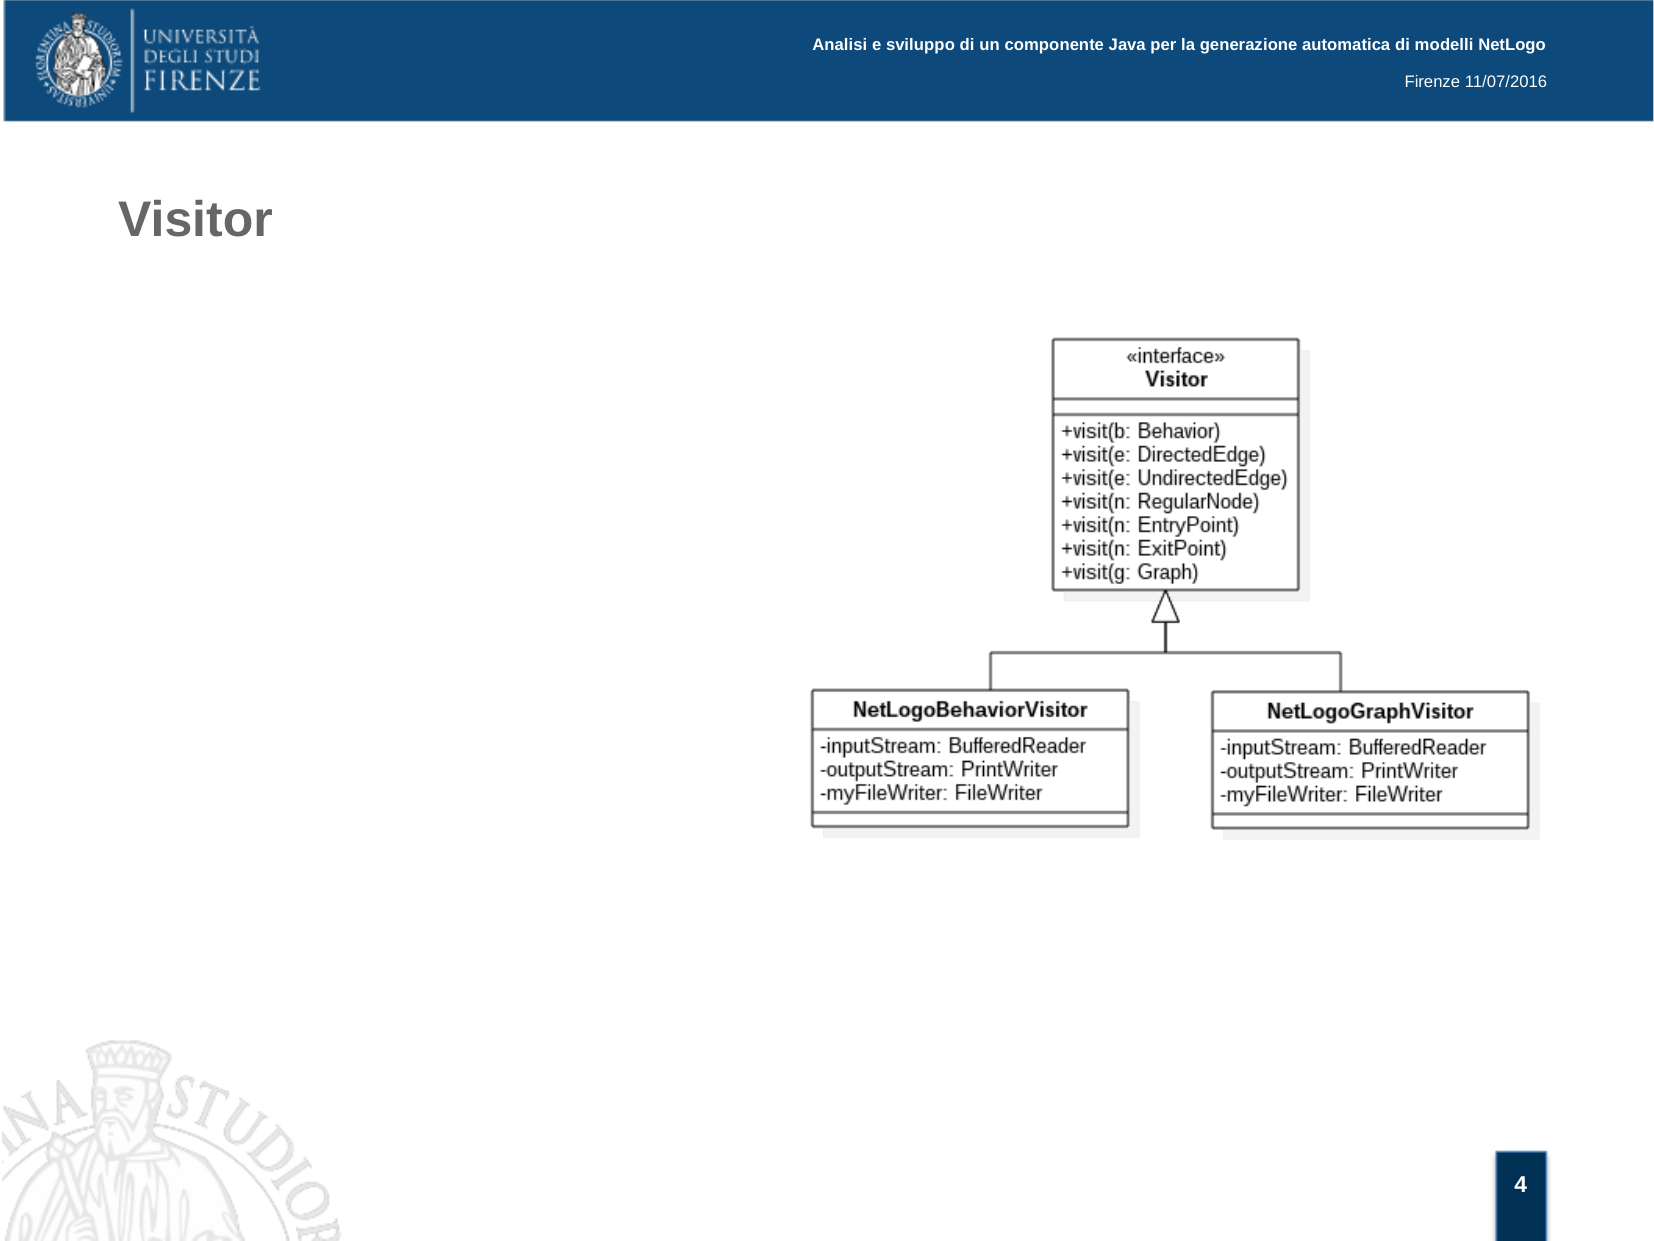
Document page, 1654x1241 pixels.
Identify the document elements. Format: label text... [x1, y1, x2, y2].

picture [2, 0, 1654, 1241]
text_box Analisi e sviluppo di un componente Java per la generazione automatica di modelli NetLogo Firenze 11/07/2016 [685, 34, 1548, 92]
text_box 4 [1505, 1160, 1536, 1208]
text_box Visitor [118, 177, 562, 234]
